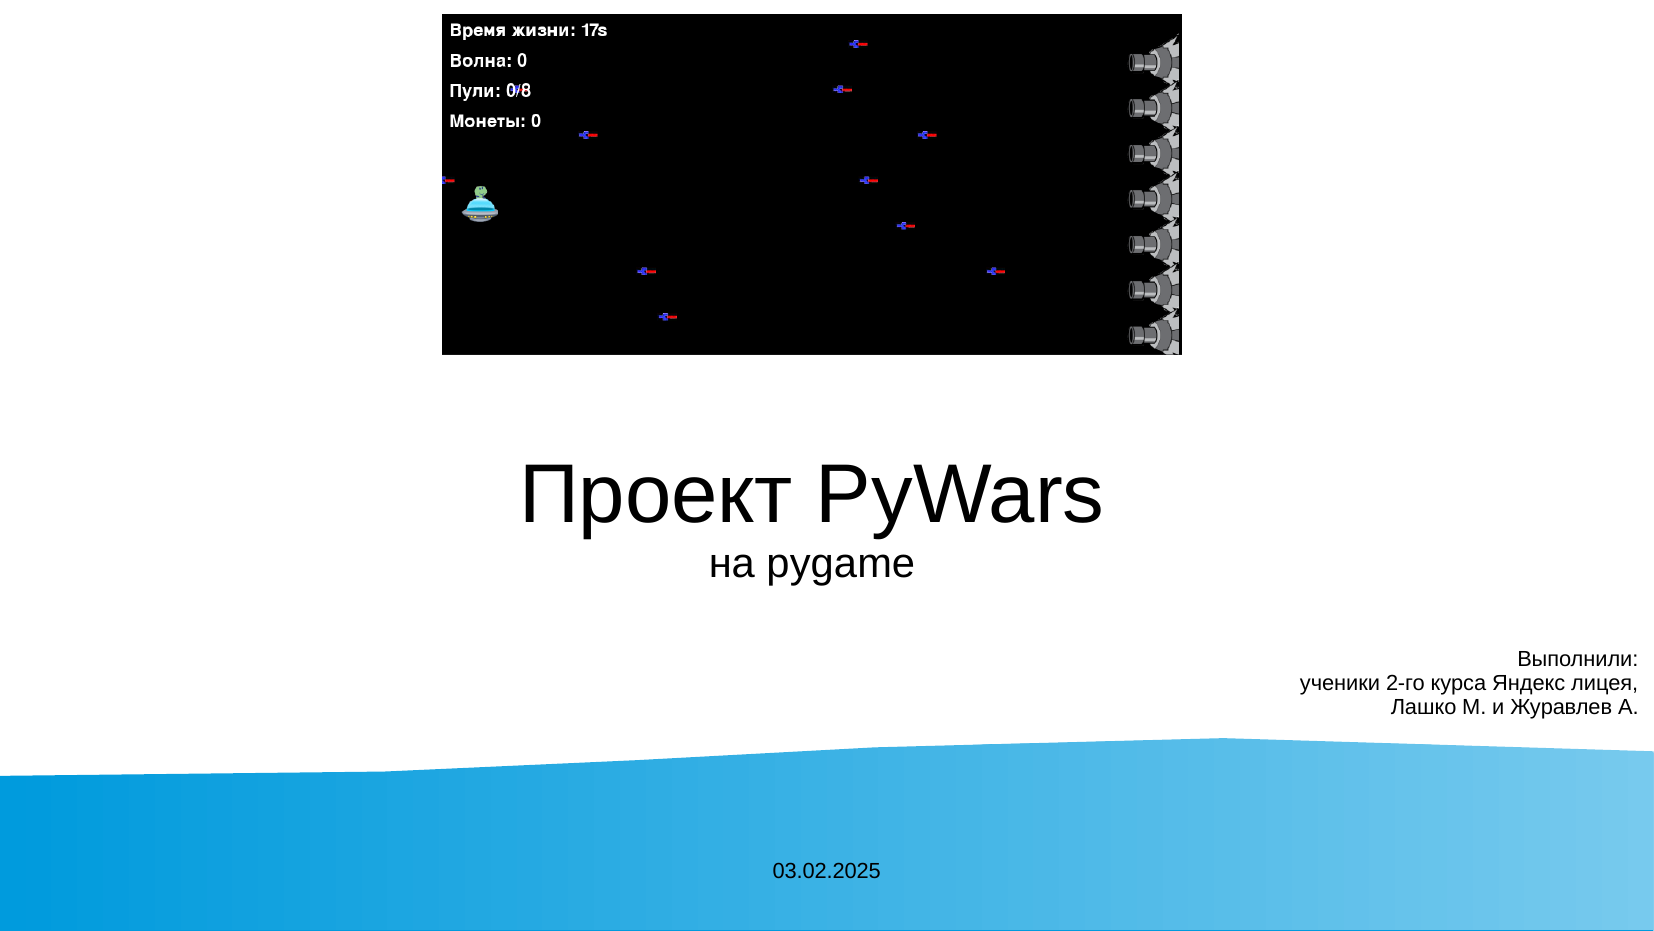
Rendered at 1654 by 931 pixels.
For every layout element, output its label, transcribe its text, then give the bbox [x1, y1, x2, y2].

text_box Проект PyWars на pygame [324, 383, 1300, 650]
text_box Выполнили: ученики 2-го курса Яндекс лицея, Лашко М. и Журавлев А. [1122, 590, 1654, 931]
text_box 03.02.2025 [472, 826, 1122, 916]
picture [442, 14, 1182, 355]
